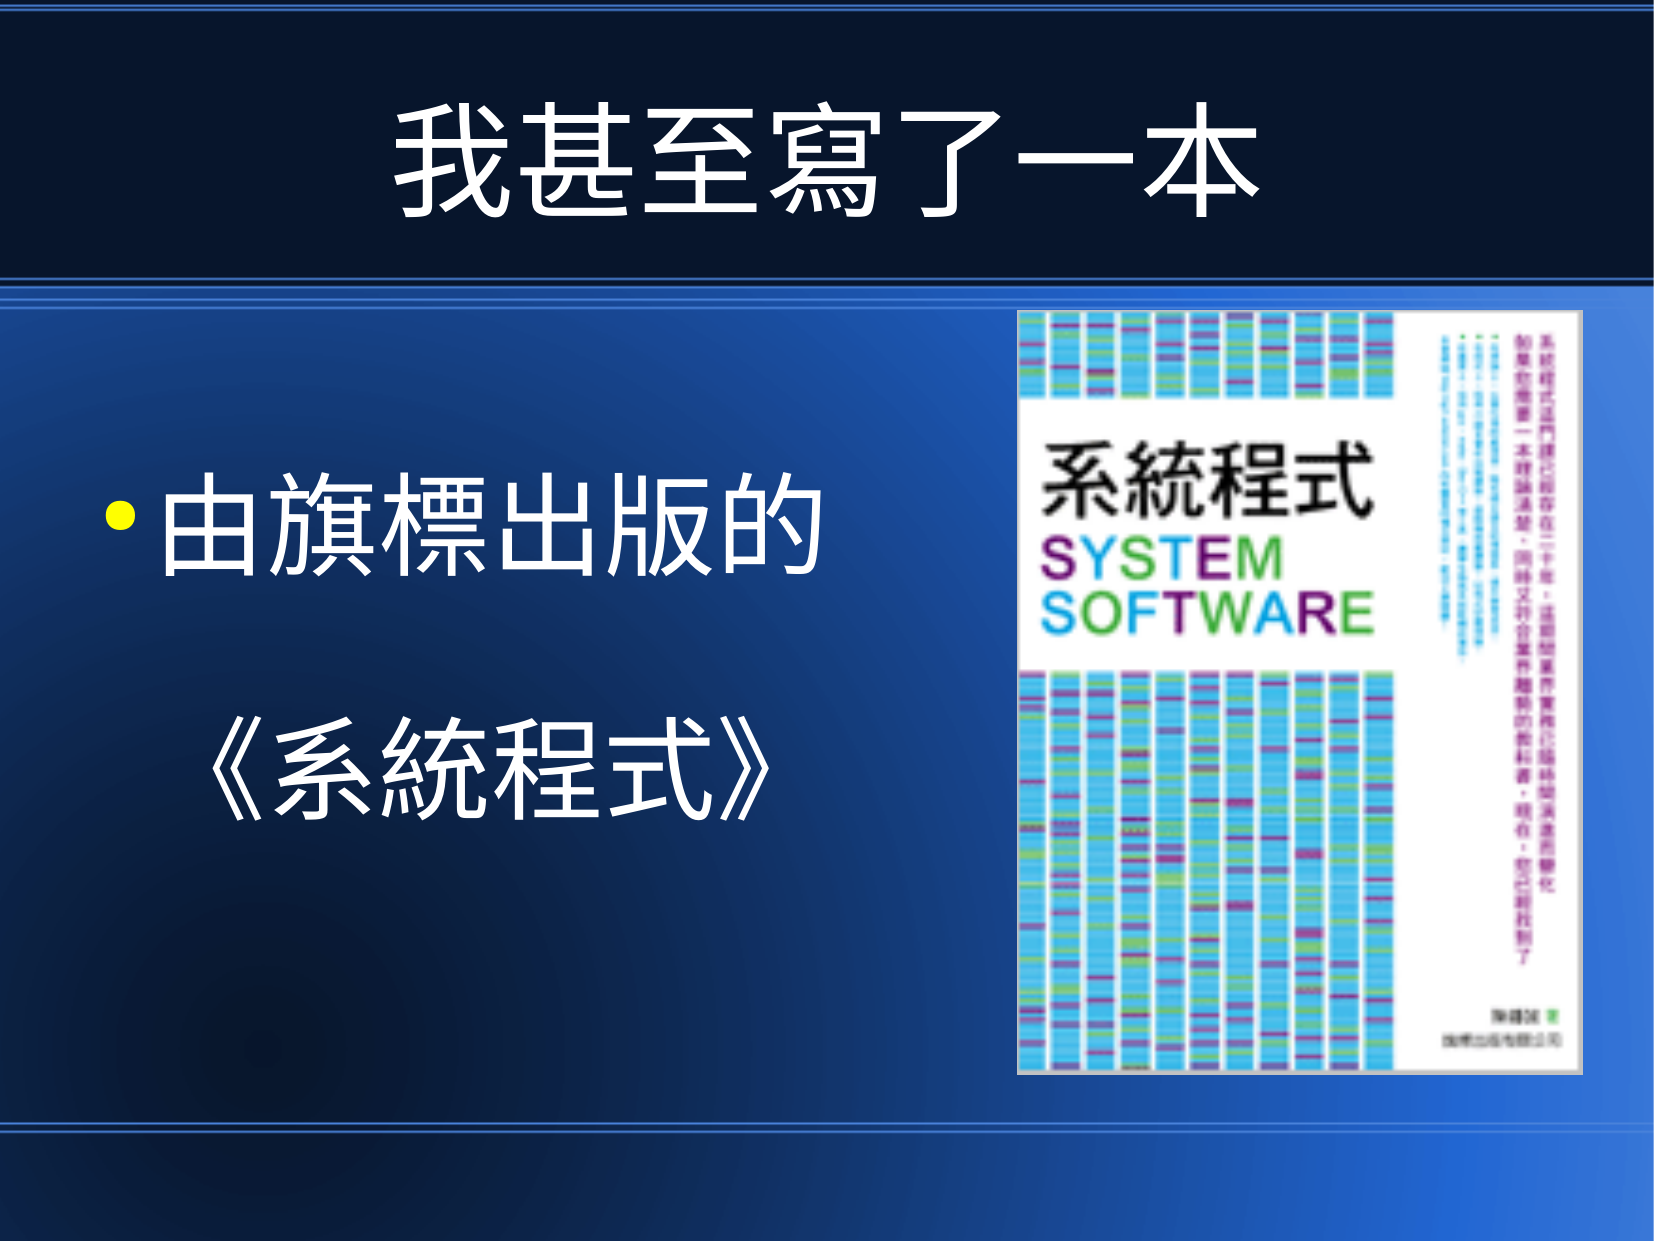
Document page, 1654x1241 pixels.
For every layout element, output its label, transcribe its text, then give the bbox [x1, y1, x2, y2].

picture [0, 0, 1654, 1241]
list 由旗標出版的 《系統程式》 [82, 355, 1571, 1241]
title 我甚至寫了一本 [82, 49, 1571, 257]
